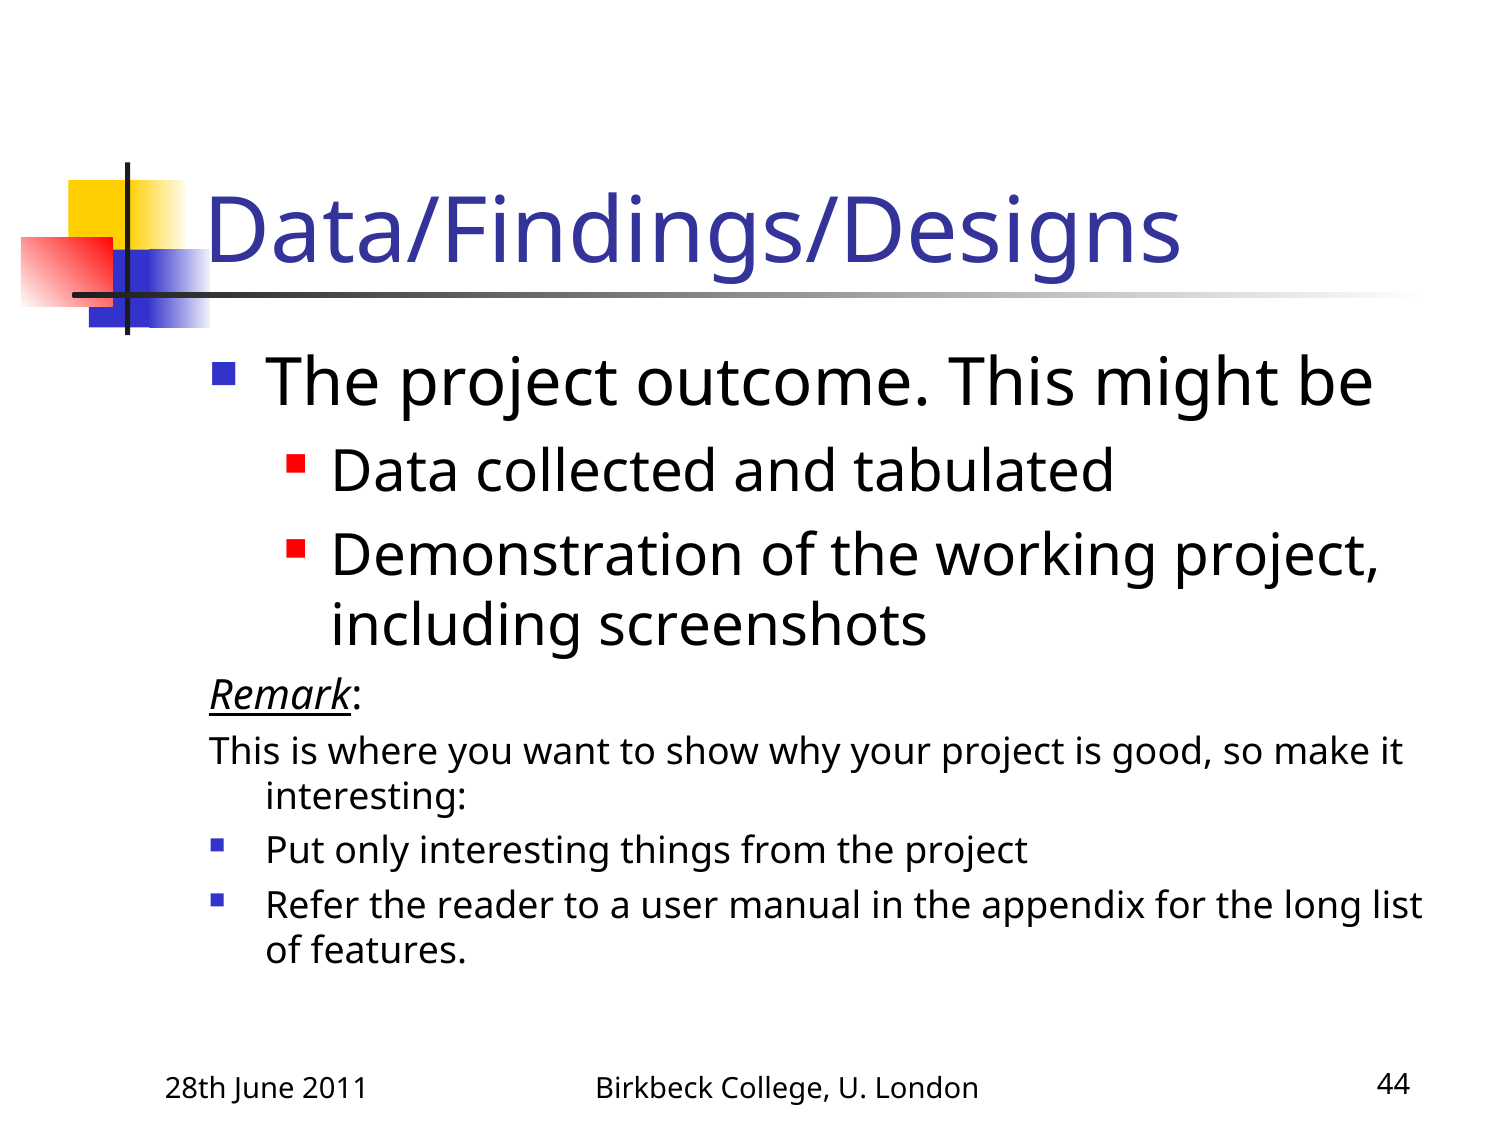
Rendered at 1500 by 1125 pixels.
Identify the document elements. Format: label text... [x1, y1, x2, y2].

text_box Birkbeck College, U. London [549, 1037, 1026, 1113]
title Data/Findings/Designs [188, 101, 1468, 289]
text_box <number> [1112, 1037, 1426, 1113]
text_box 28th June 2011 [150, 1037, 463, 1113]
list The project outcome. This might be Data collected and tabulated Demonstration of the working project, including screenshots Remark: This is where you want to show why your project is good, so make it interesting: Put only interesting things from the project Refer the reader to a user manual in the appendix for the long list of features. [193, 330, 1469, 1059]
